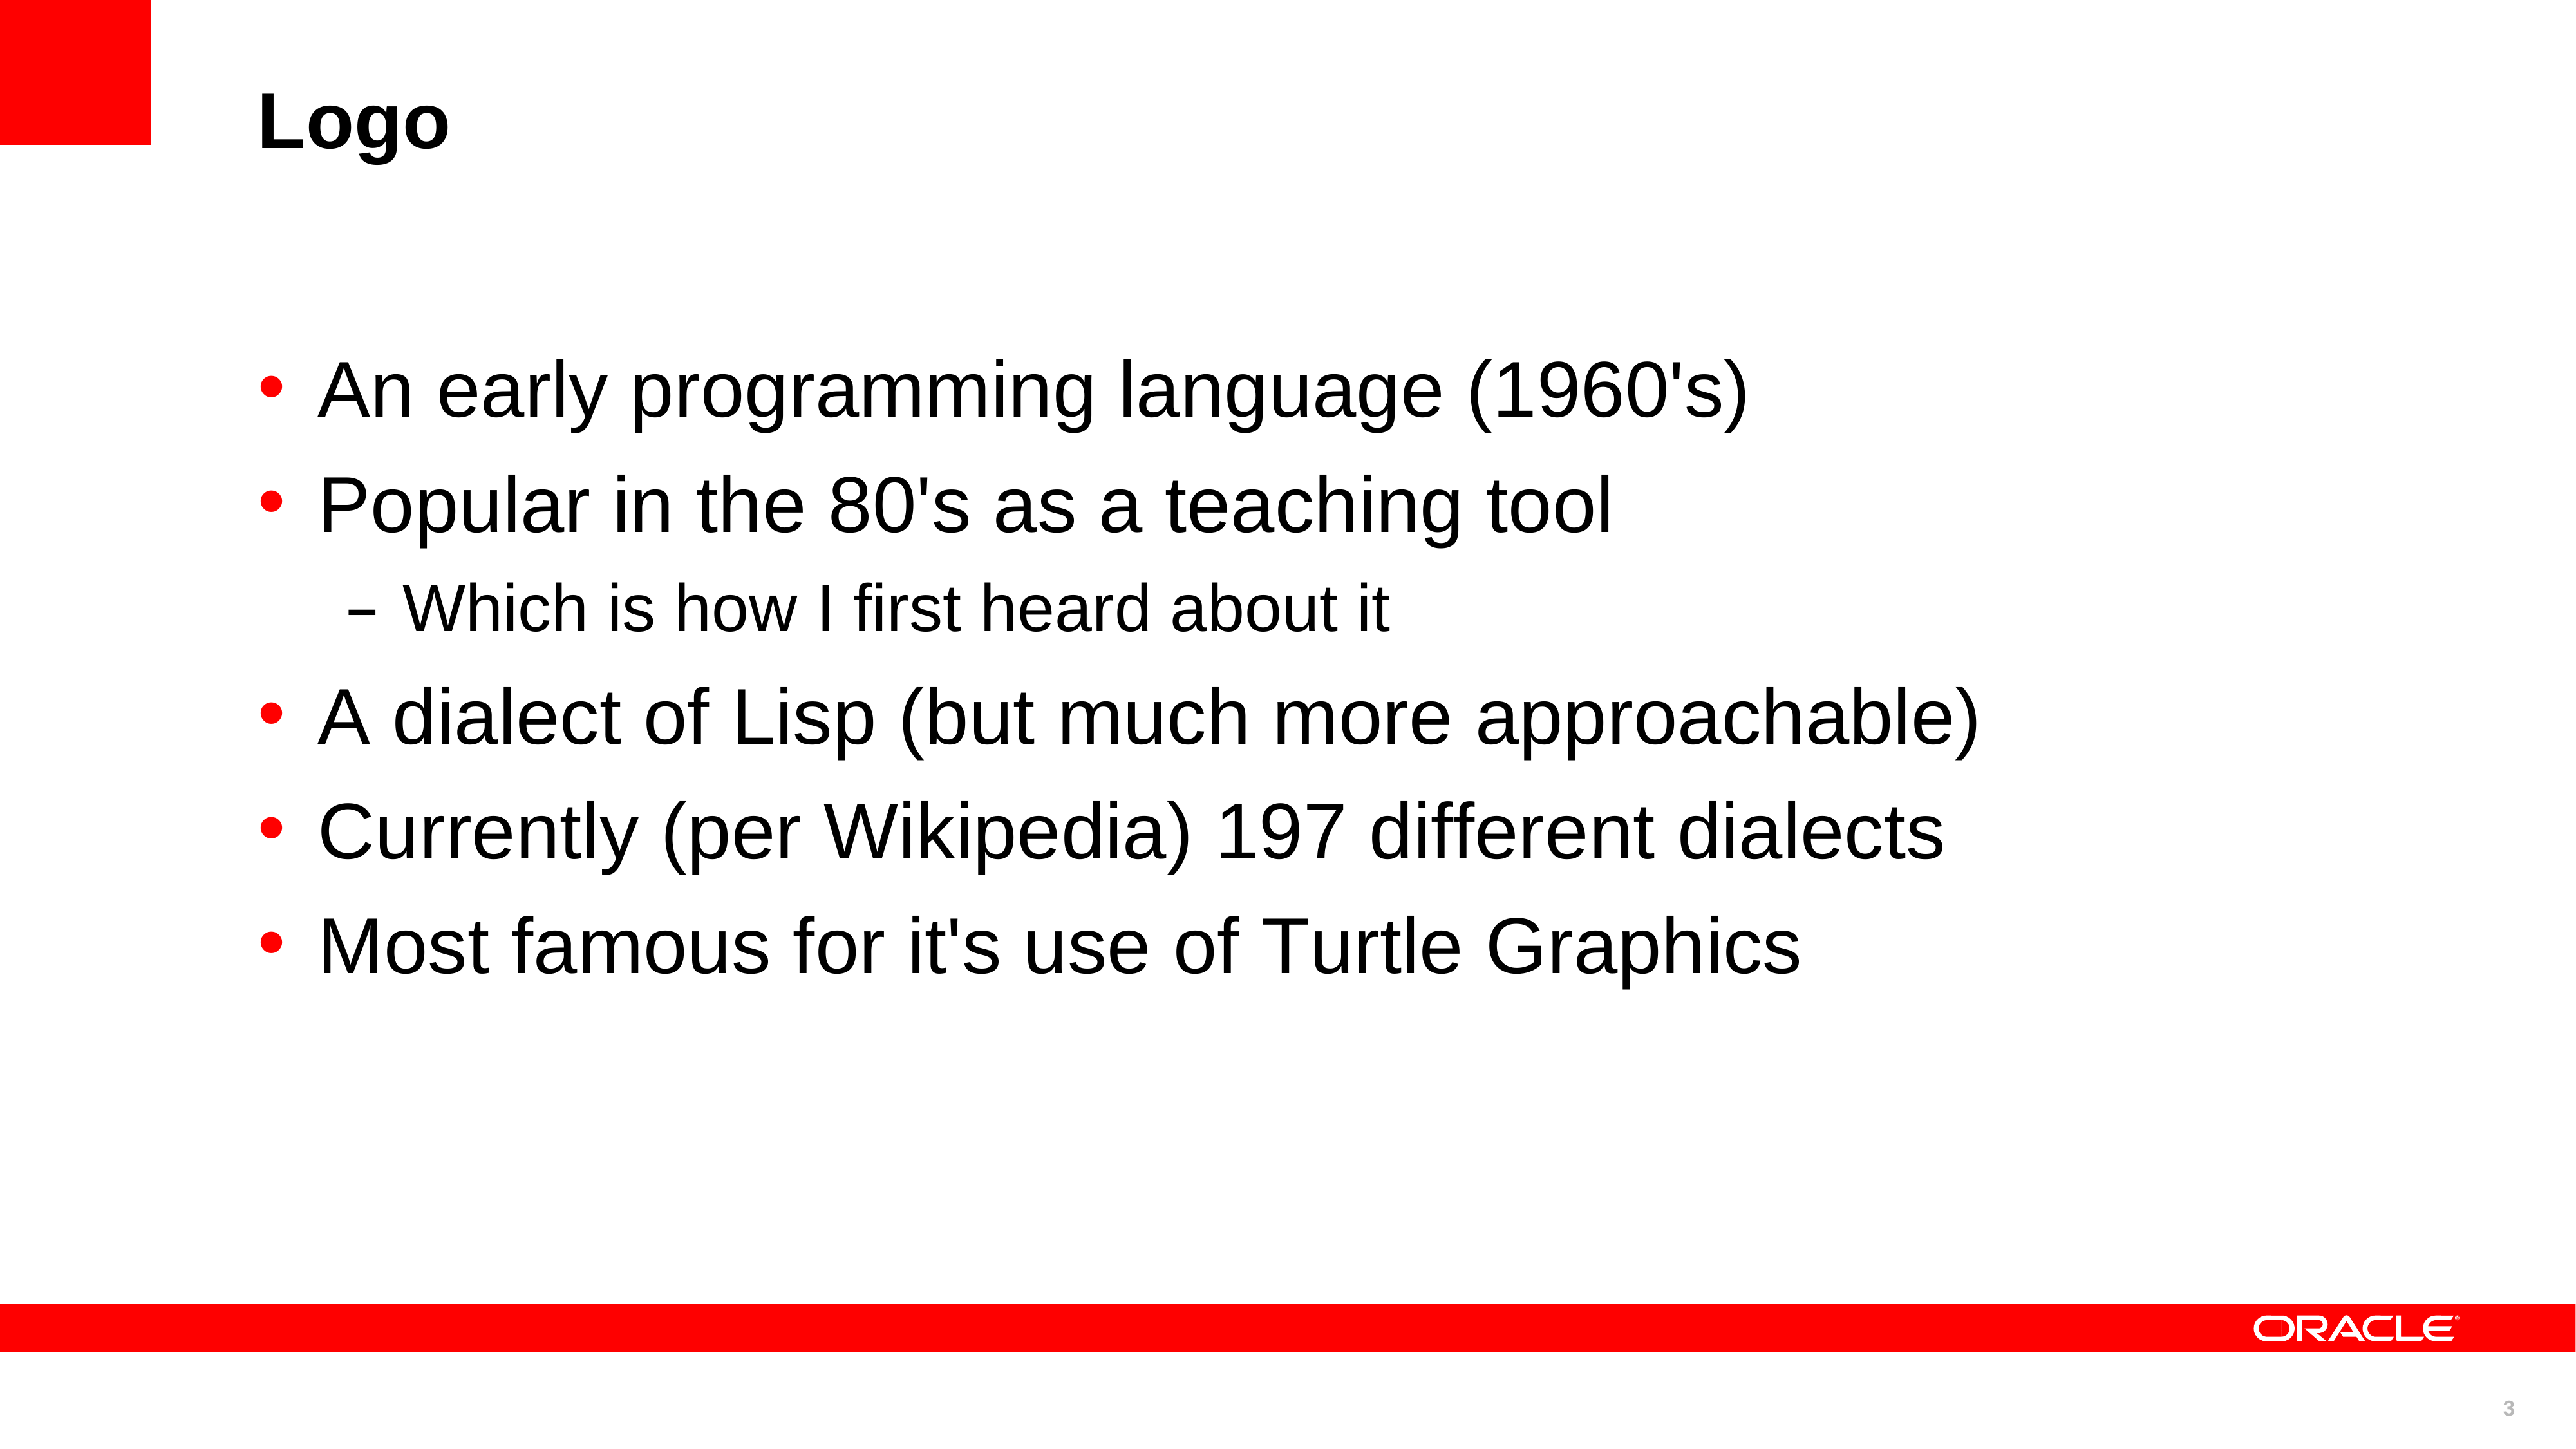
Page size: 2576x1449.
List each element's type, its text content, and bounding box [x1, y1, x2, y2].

picture [0, 1304, 2576, 1352]
picture [0, 0, 151, 145]
title Logo [257, 69, 2318, 251]
list An early programming language (1960's) Popular in the 80's as a teaching tool Which is how I first heard about it A dialect of Lisp (but much more approachable) Currently (per Wikipedia) 197 different dialects Most famous for it's use of Turtle Graphics [258, 337, 2318, 1256]
